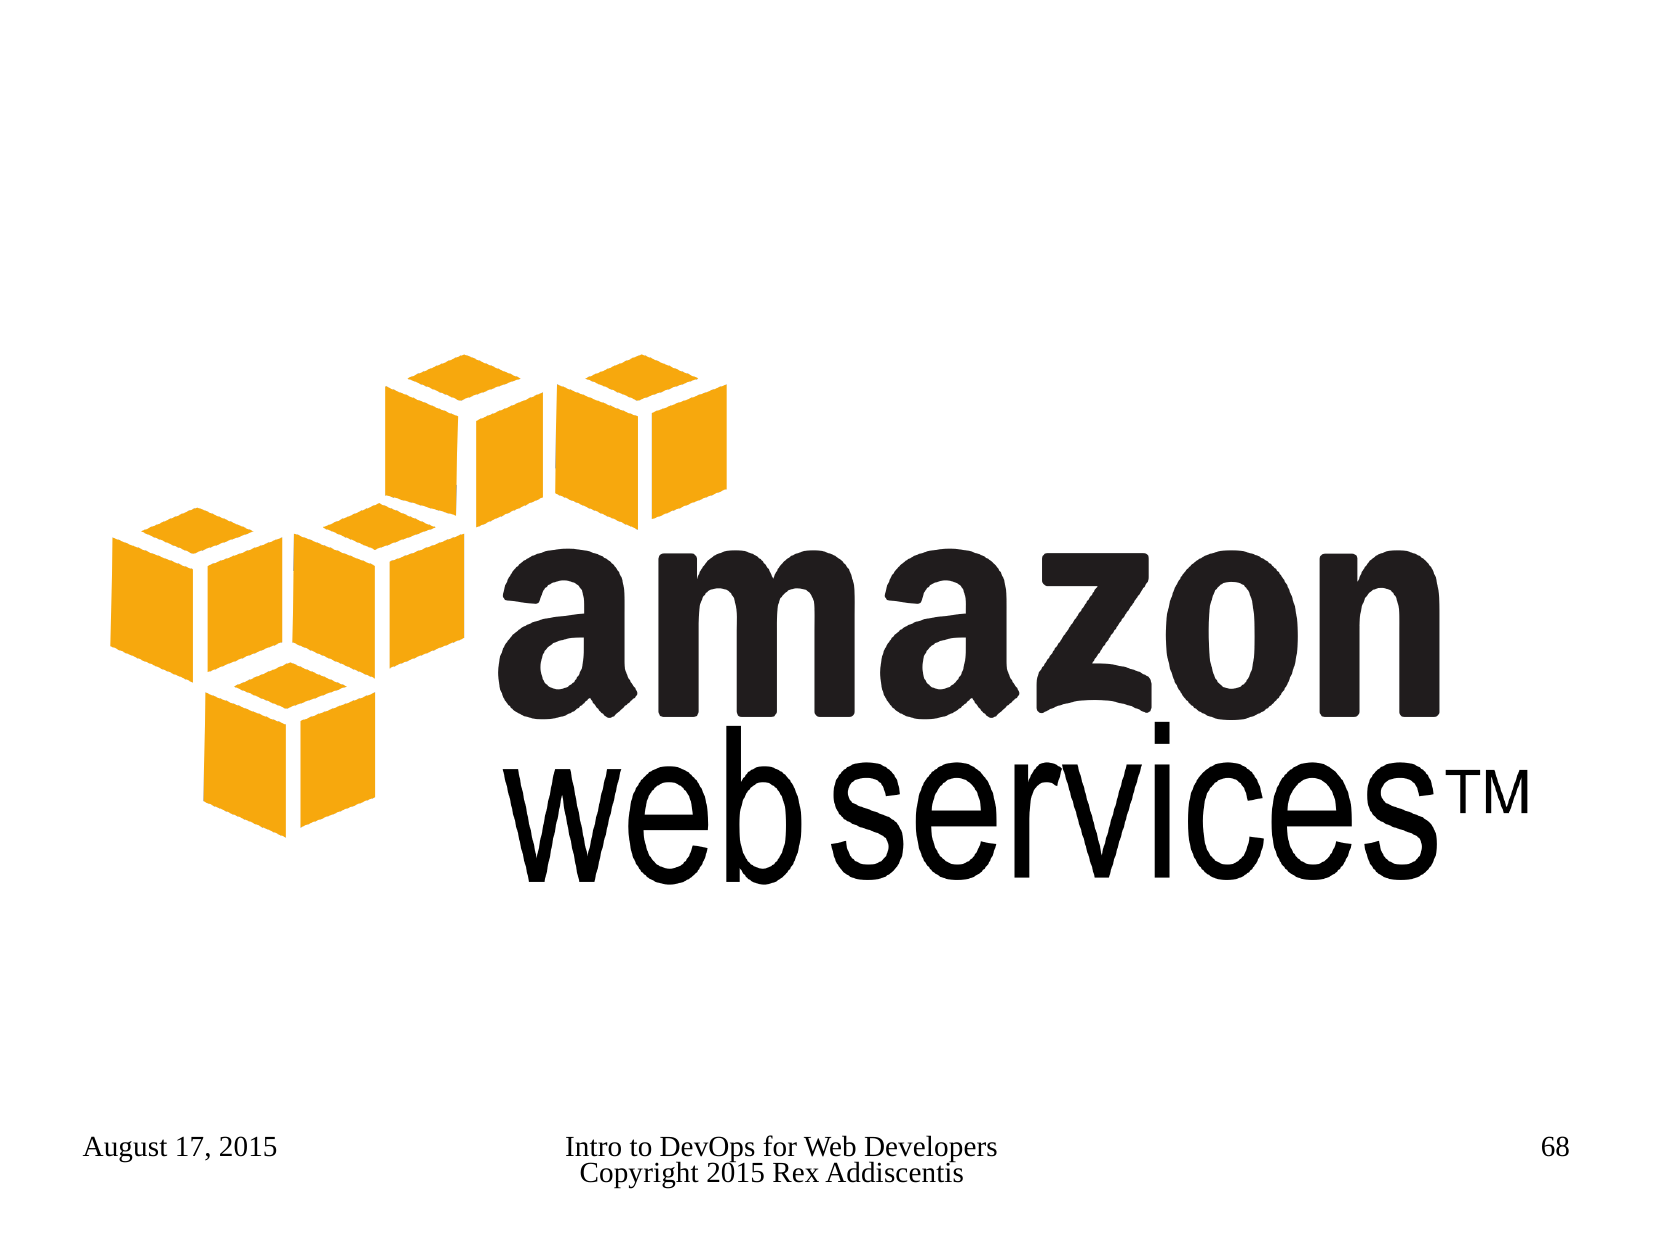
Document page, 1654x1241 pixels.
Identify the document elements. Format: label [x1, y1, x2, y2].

picture [91, 329, 1546, 909]
